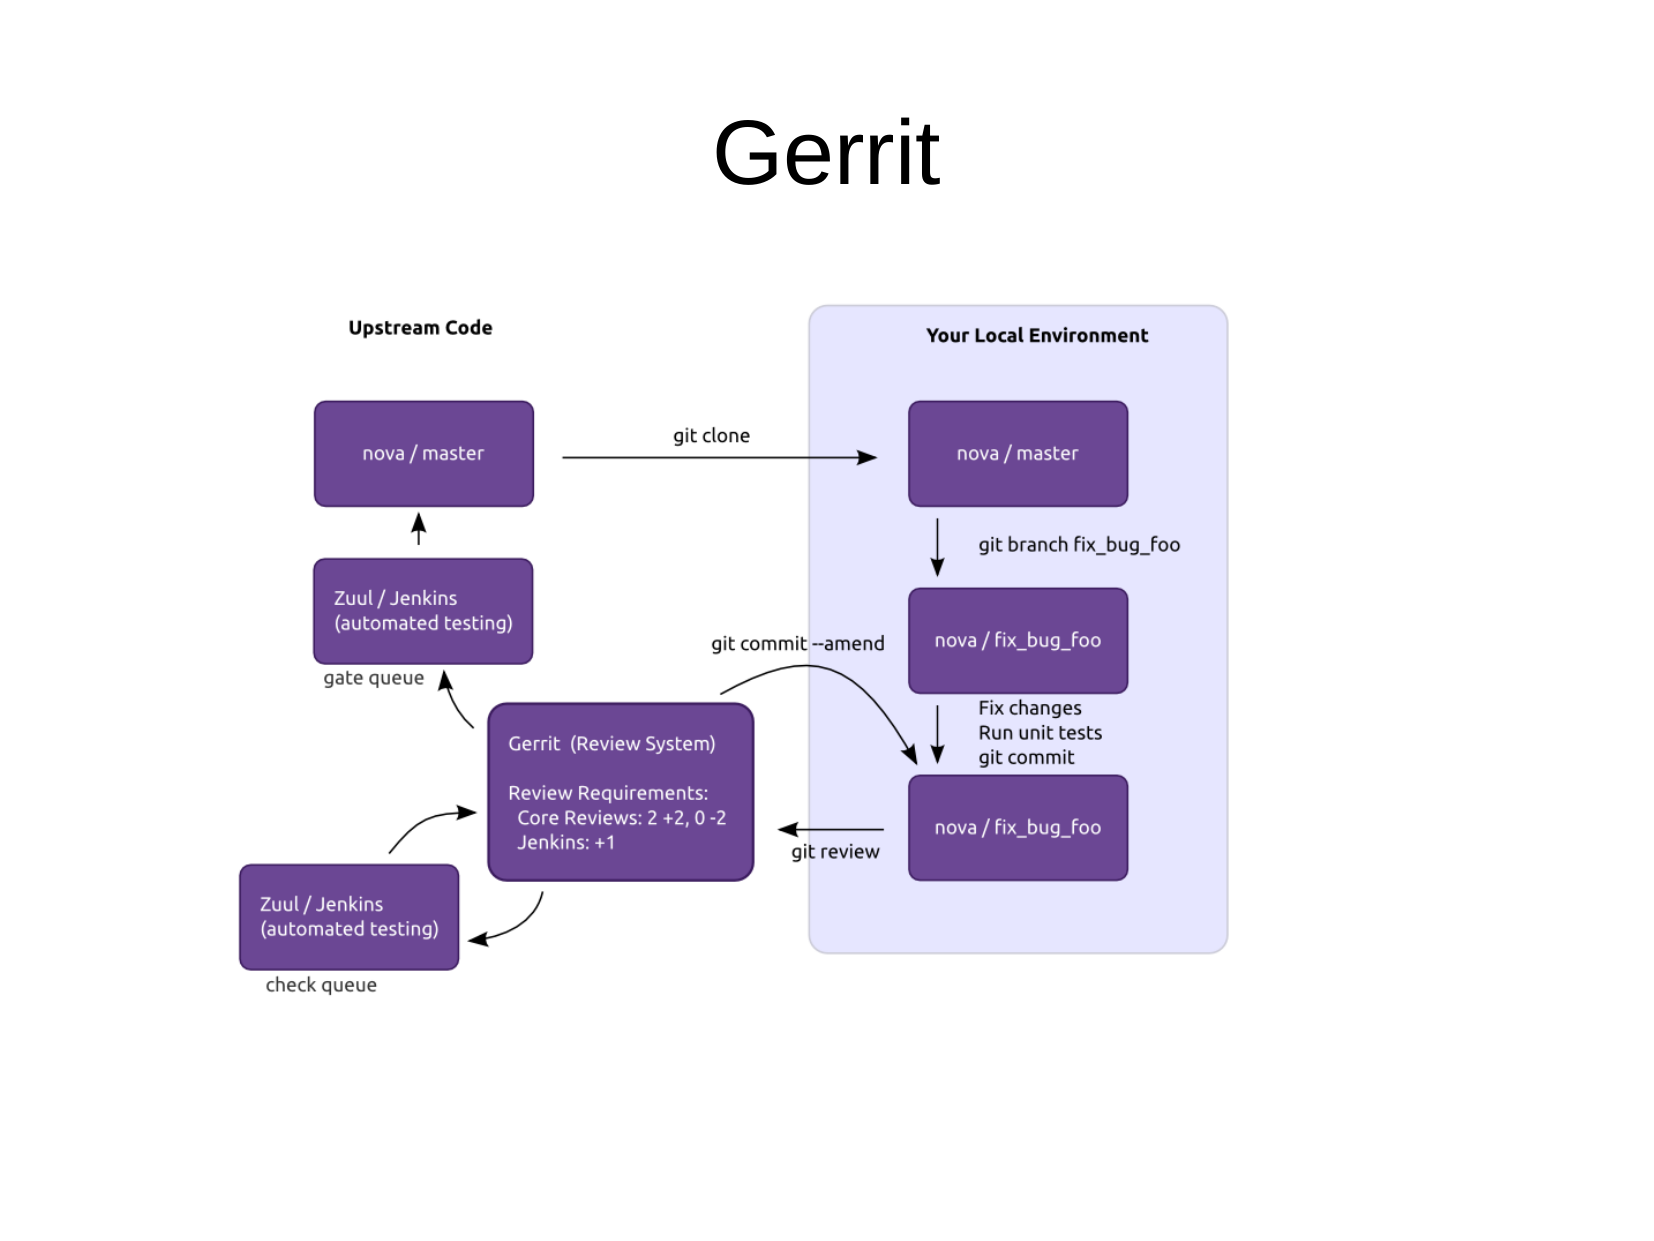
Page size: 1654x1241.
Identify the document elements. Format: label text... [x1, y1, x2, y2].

picture [150, 290, 1470, 1010]
title Gerrit [82, 49, 1571, 257]
